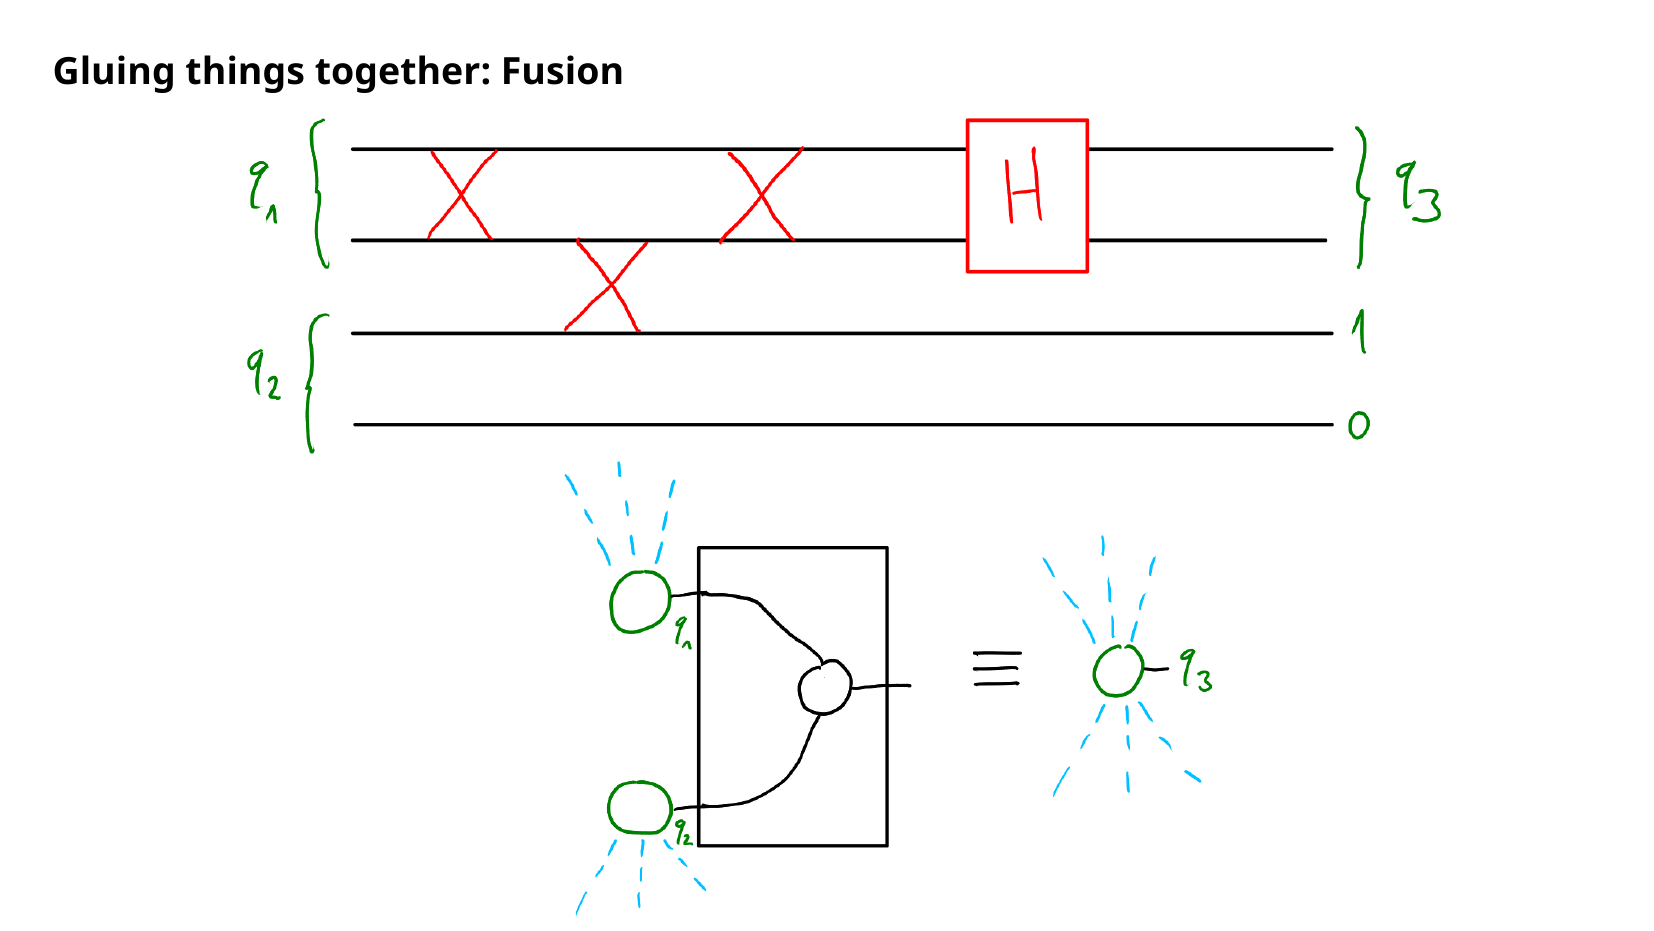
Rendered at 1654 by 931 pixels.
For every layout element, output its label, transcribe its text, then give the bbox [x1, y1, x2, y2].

text_box Gluing things together: Fusion [37, 37, 1276, 154]
picture [225, 96, 1463, 931]
